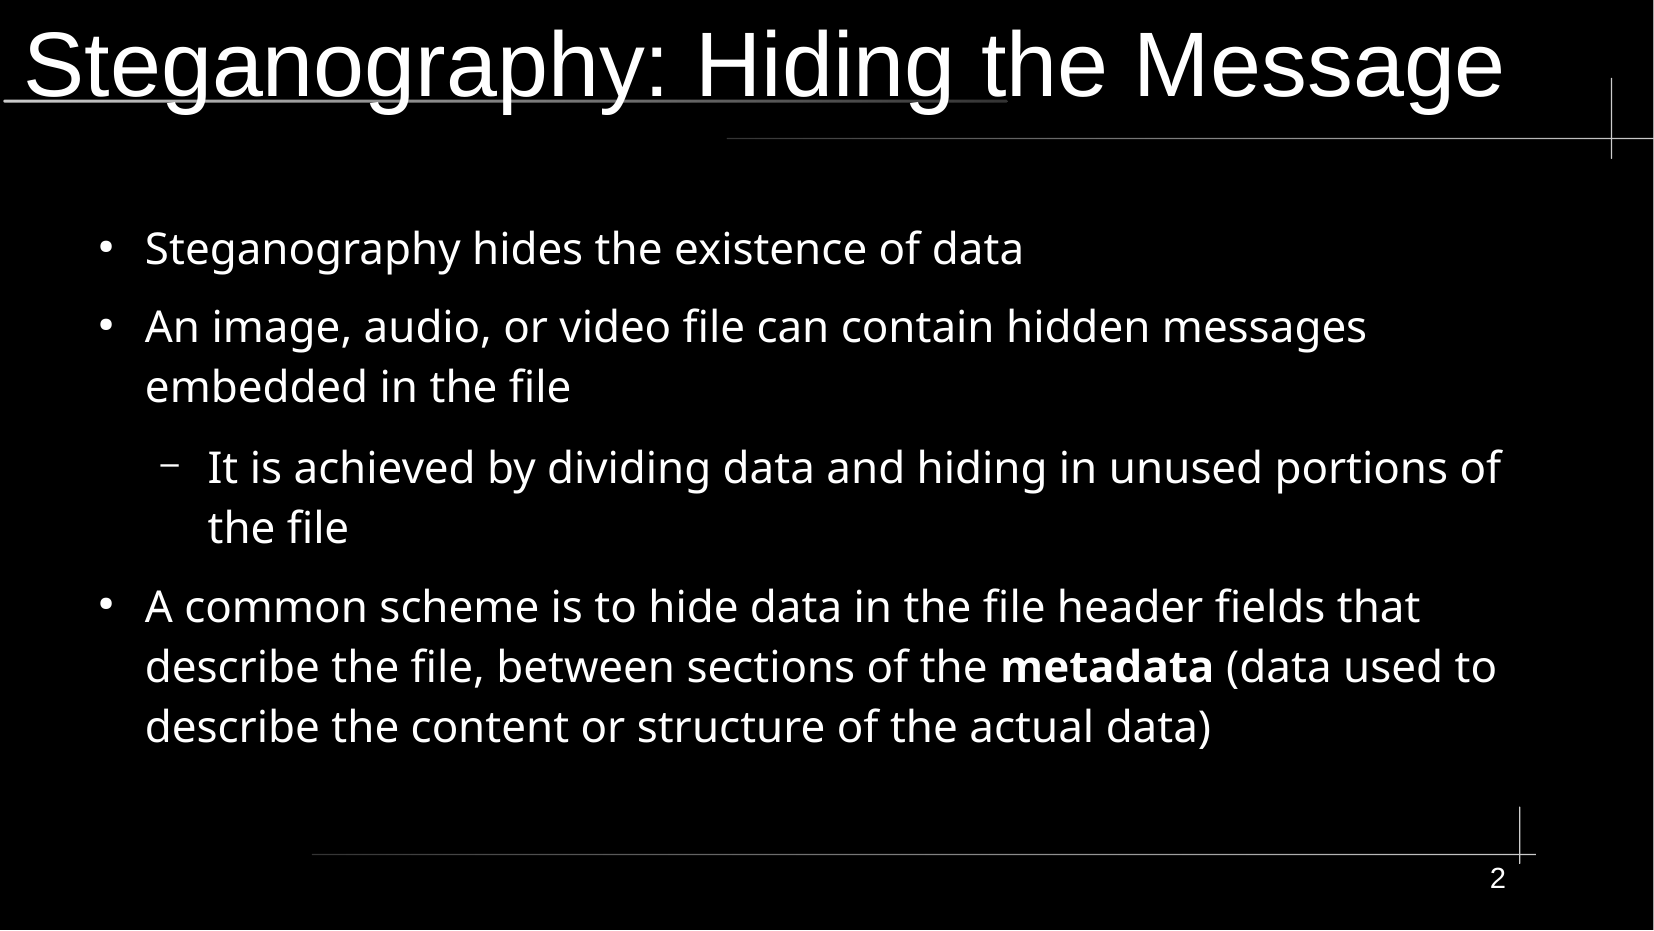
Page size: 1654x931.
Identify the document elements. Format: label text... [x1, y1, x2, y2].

list Steganography hides the existence of data An image, audio, or video file can contain hidden messages embedded in the file It is achieved by dividing data and hiding in unused portions of the file A common scheme is to hide data in the file header fields that describe the file, between sections of the metadata (data used to describe the content or structure of the actual data) [82, 217, 1571, 758]
title Steganography: Hiding the Message [23, 11, 1589, 119]
